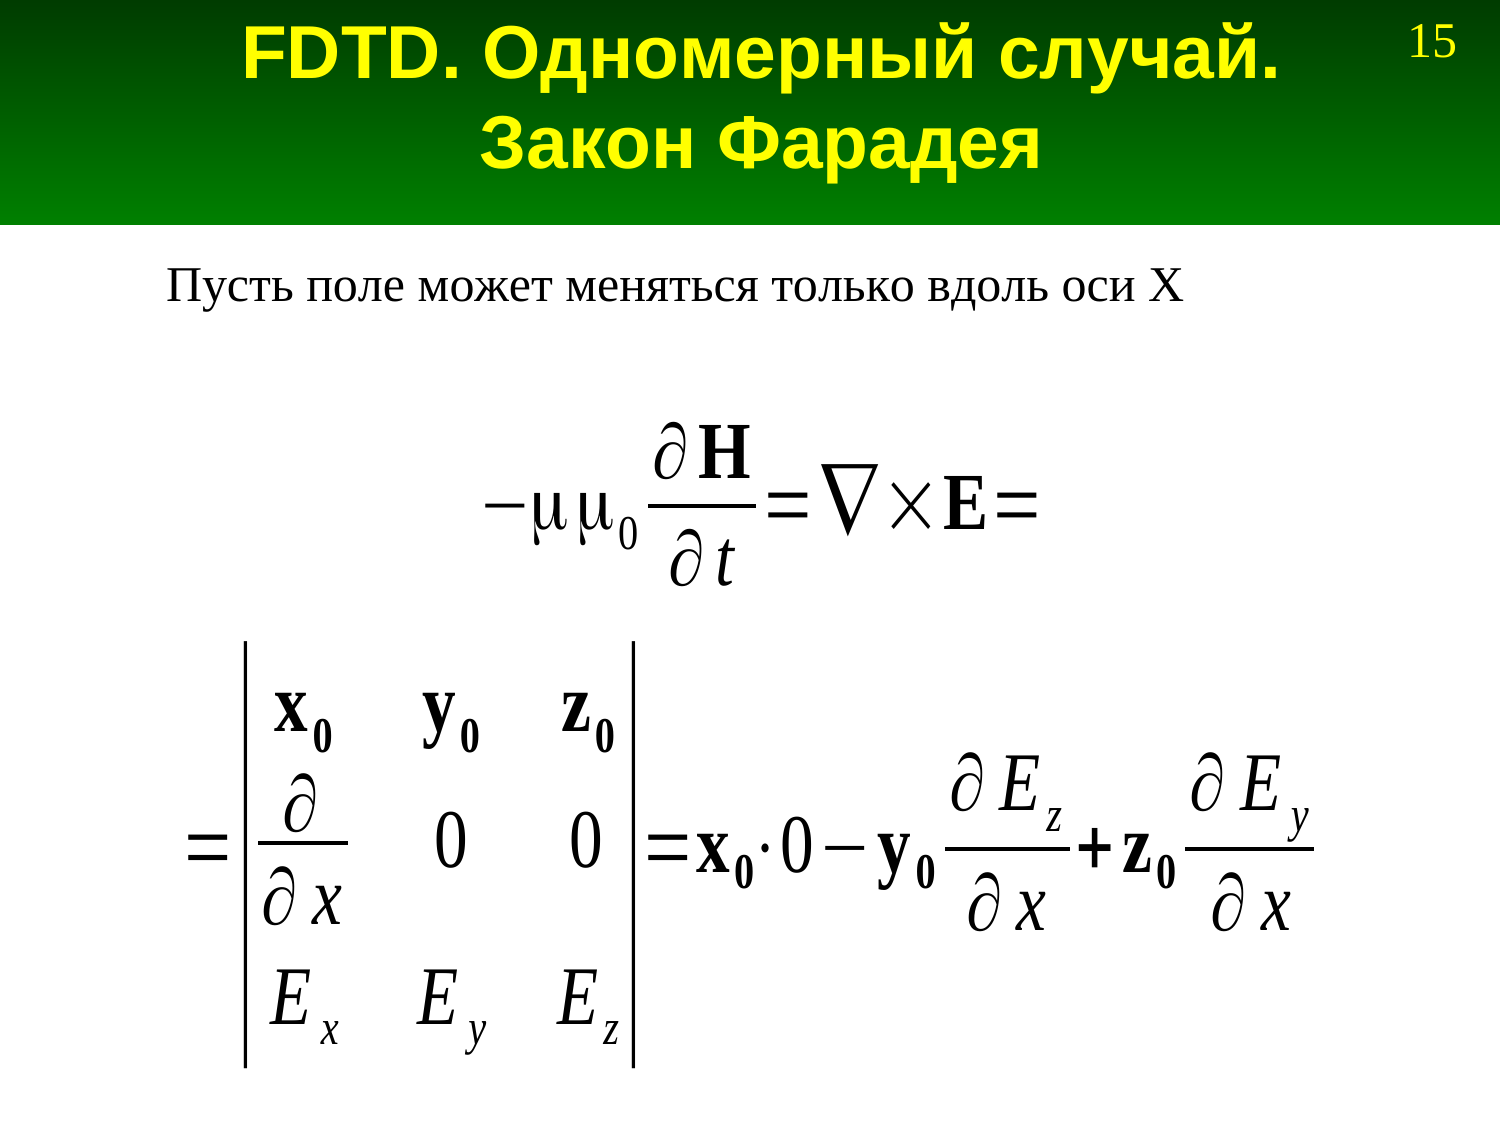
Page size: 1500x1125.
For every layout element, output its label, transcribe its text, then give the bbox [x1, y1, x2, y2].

chart [164, 637, 1336, 1075]
text_box Пусть поле может меняться только вдоль оси X [151, 243, 1349, 345]
title FDTD. Одномерный случай. Закон Фарадея [123, 0, 1399, 192]
chart [461, 408, 1063, 602]
